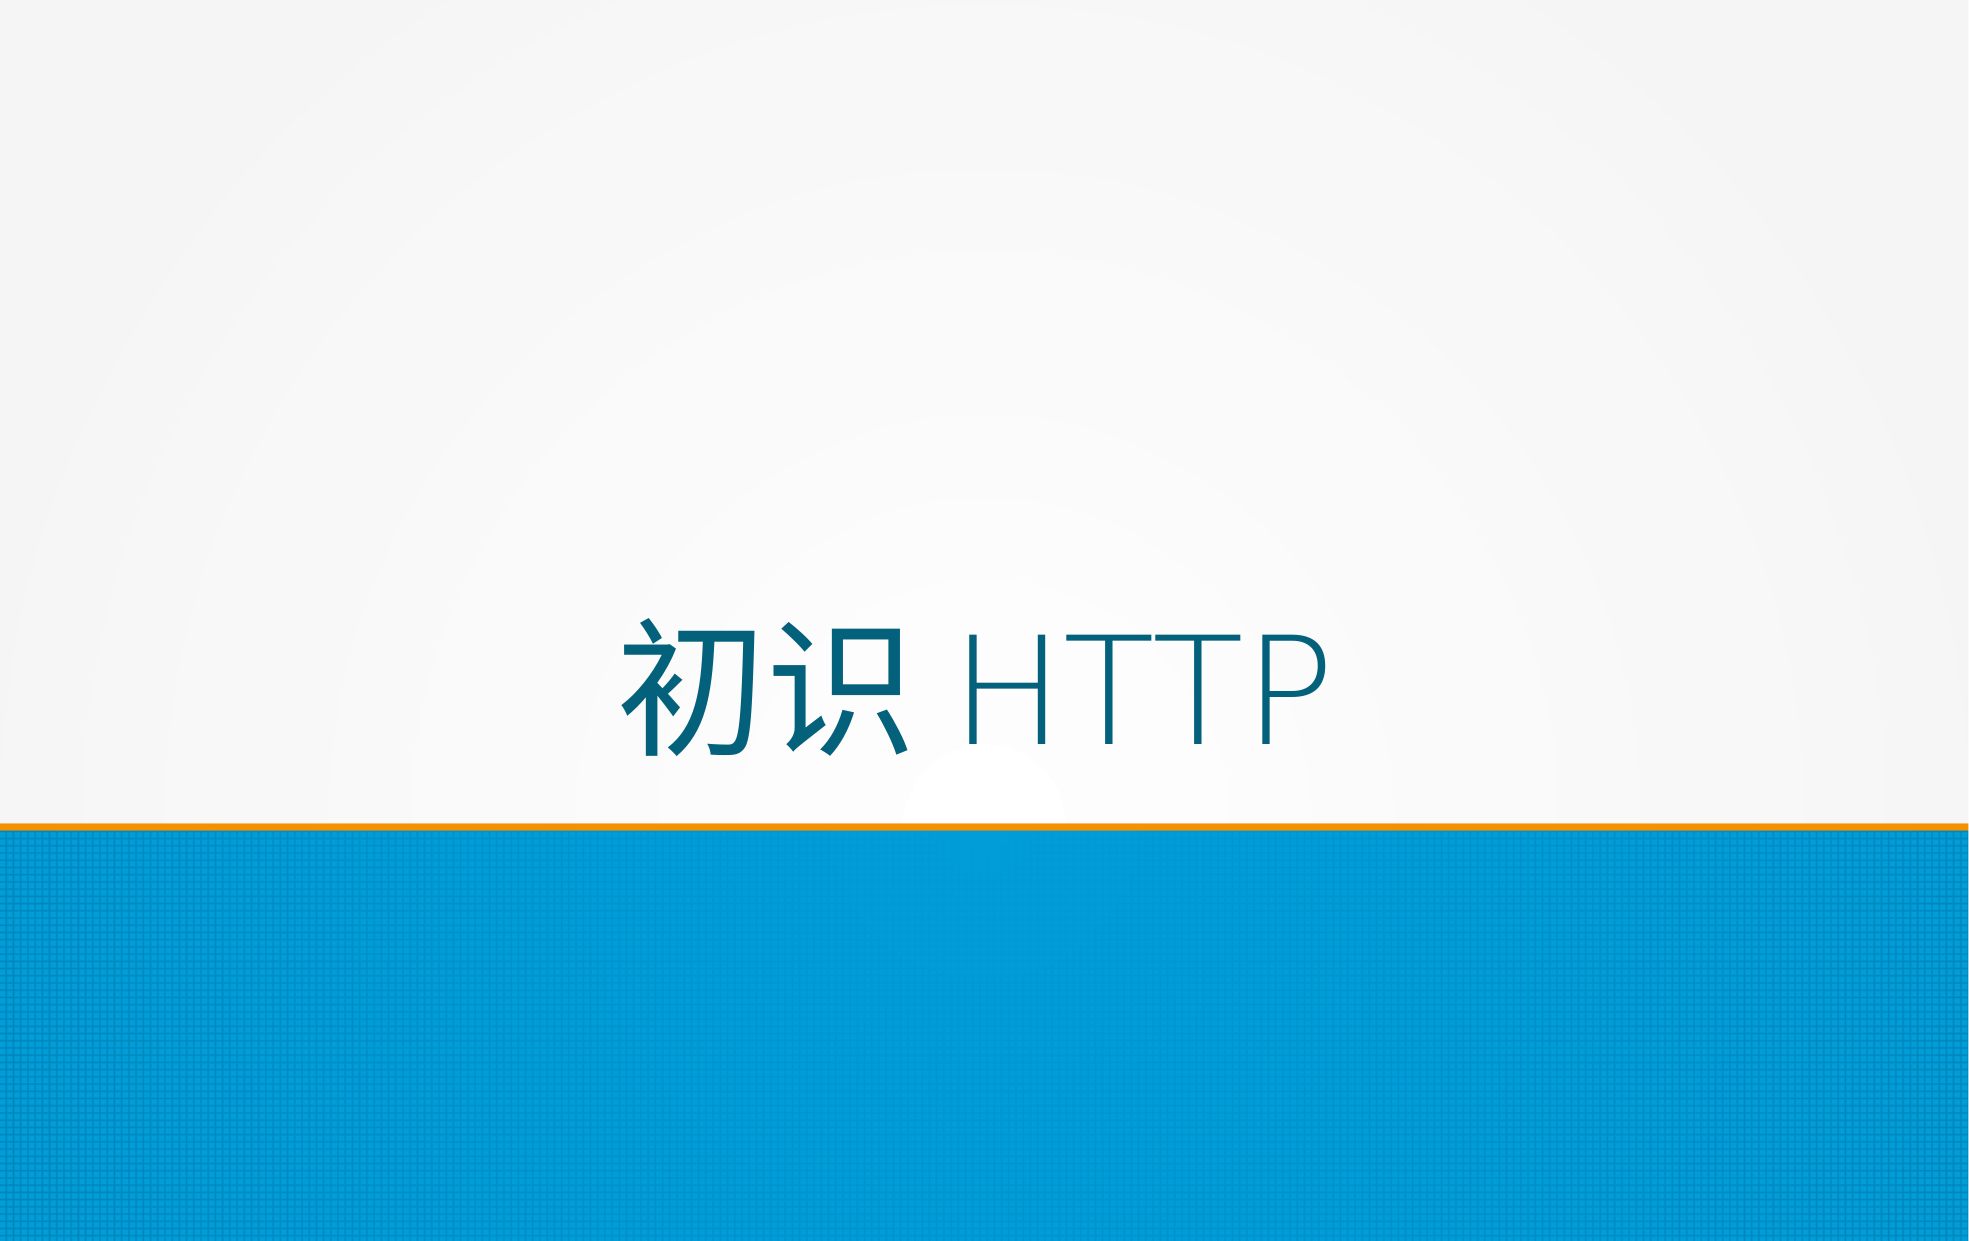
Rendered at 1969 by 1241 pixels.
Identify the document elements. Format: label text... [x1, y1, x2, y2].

picture [0, 0, 1969, 830]
title 初识HTTP [90, 49, 1862, 781]
